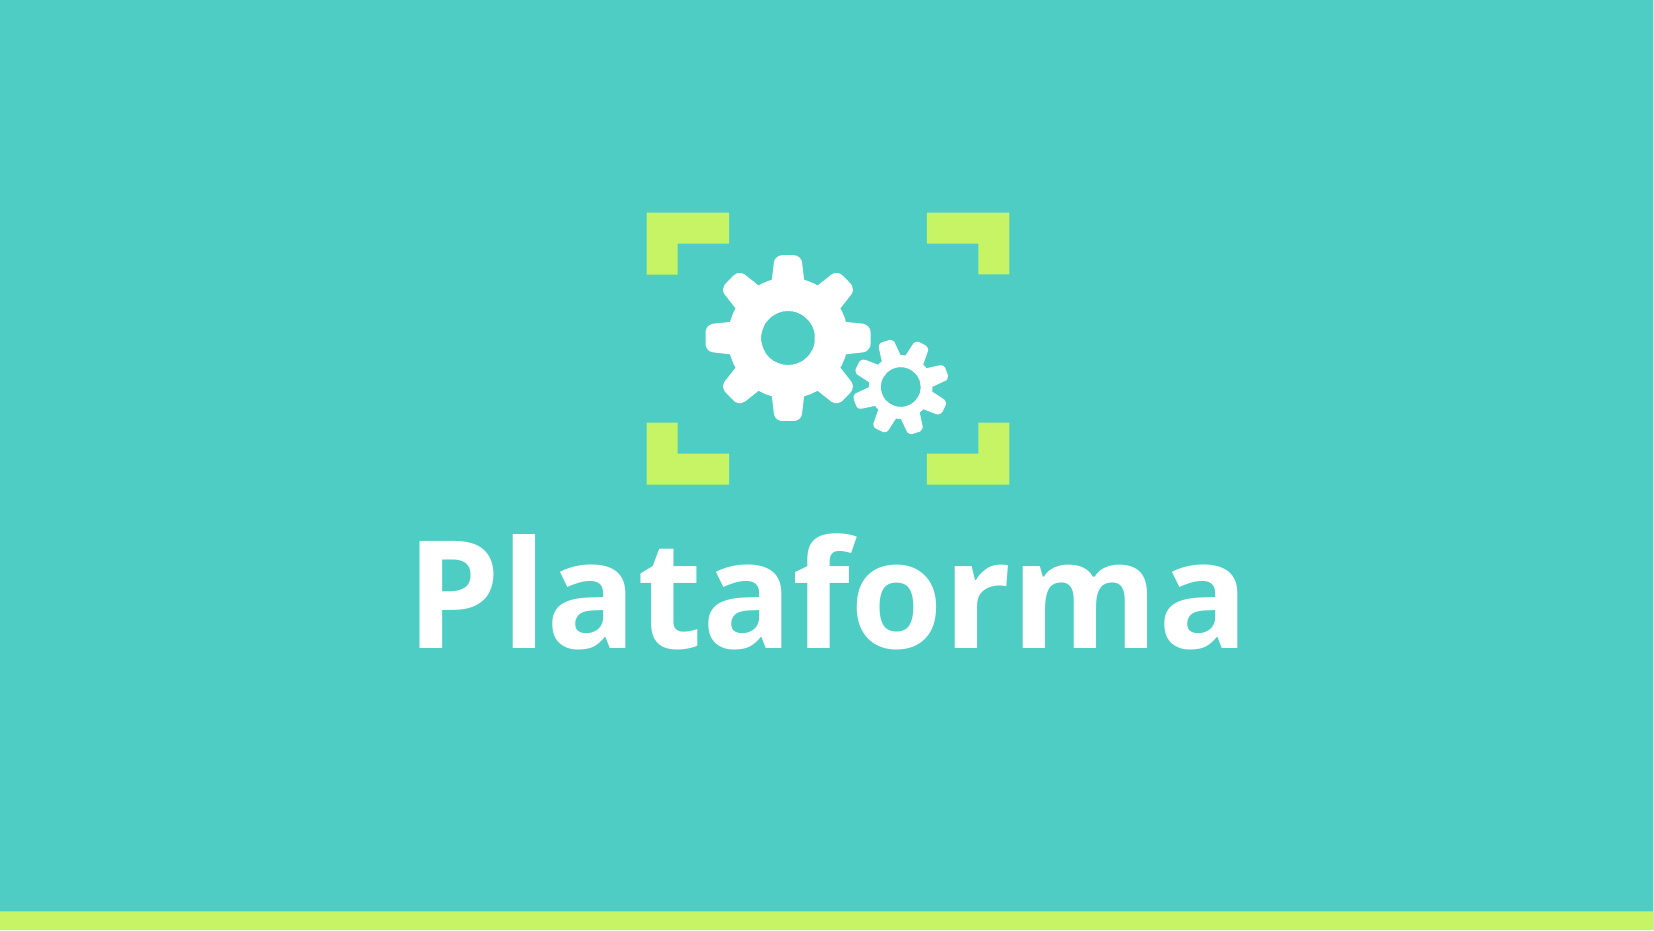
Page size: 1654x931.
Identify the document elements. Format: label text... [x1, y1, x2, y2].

text_box [646, 422, 730, 485]
text_box [646, 212, 730, 275]
title Plataforma [177, 483, 1479, 694]
text_box [926, 212, 1010, 275]
text_box [705, 255, 871, 421]
text_box [926, 422, 1010, 485]
text_box [853, 339, 948, 435]
